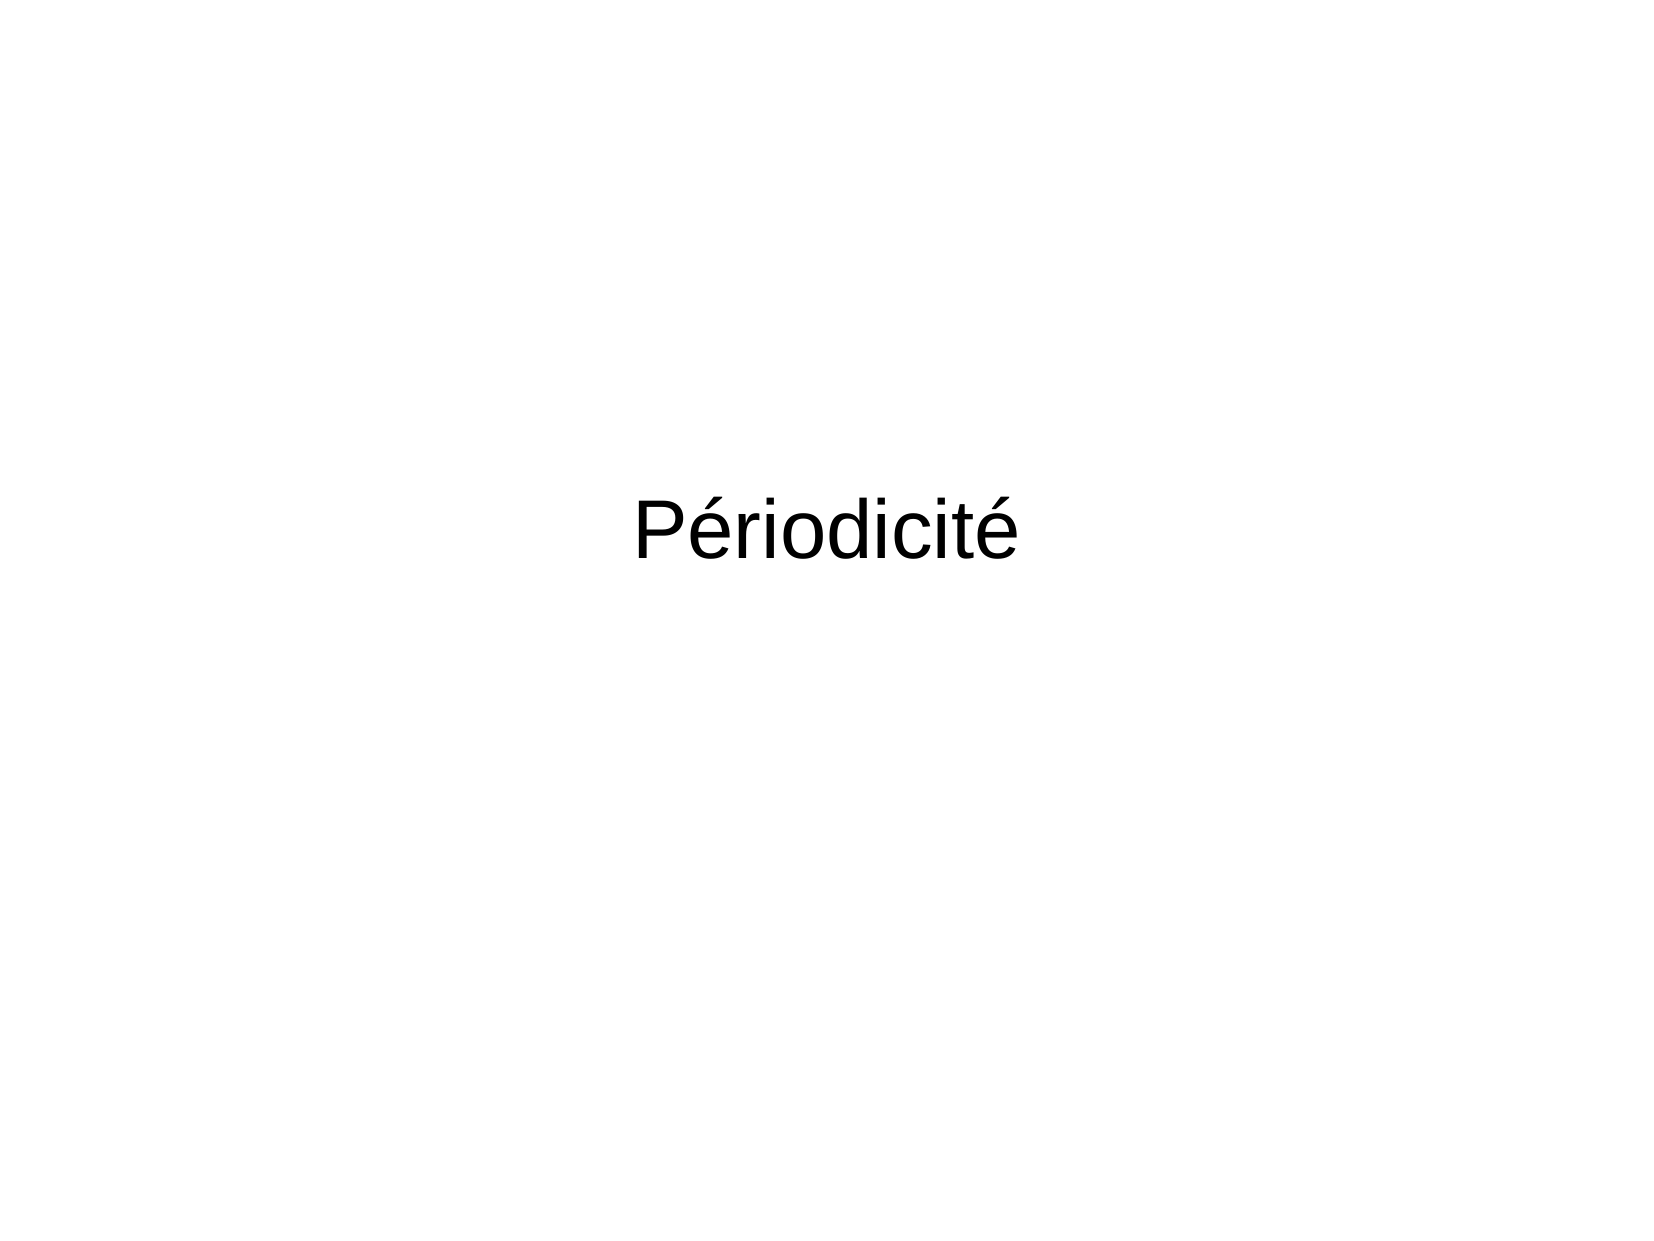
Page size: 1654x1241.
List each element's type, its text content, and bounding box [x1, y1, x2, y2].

subtitle Périodicité [82, 49, 1571, 1010]
